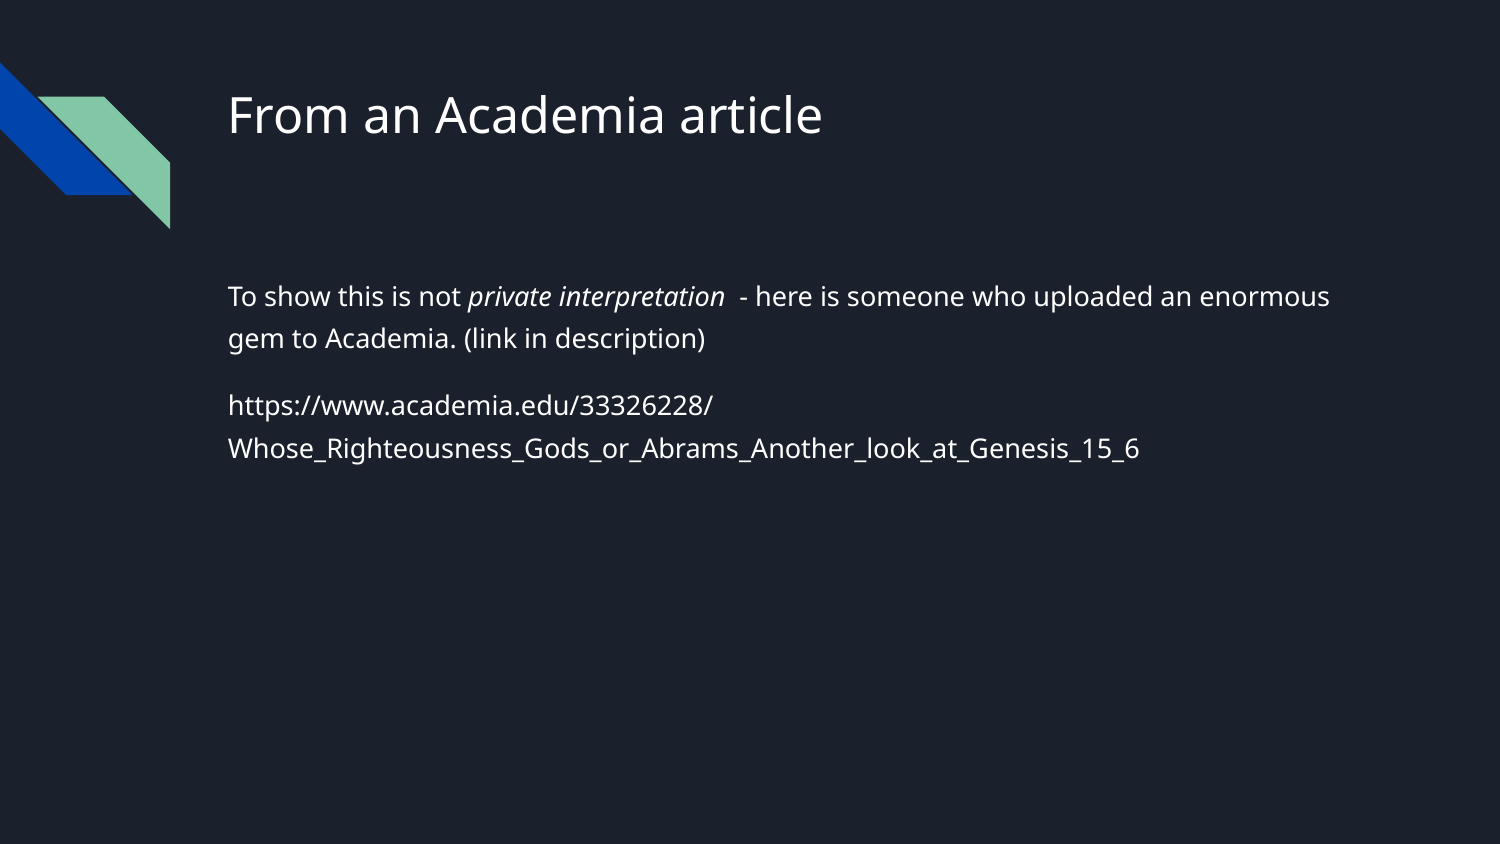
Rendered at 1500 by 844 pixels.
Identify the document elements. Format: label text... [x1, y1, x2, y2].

list To show this is not private interpretation - here is someone who uploaded an enormous gem to Academia. (link in description) https://www.academia.edu/33326228/Whose_Righteousness_Gods_or_Abrams_Another_look_at_Genesis_15_6 [212, 257, 1368, 735]
title From an Academia article [212, 64, 1368, 215]
